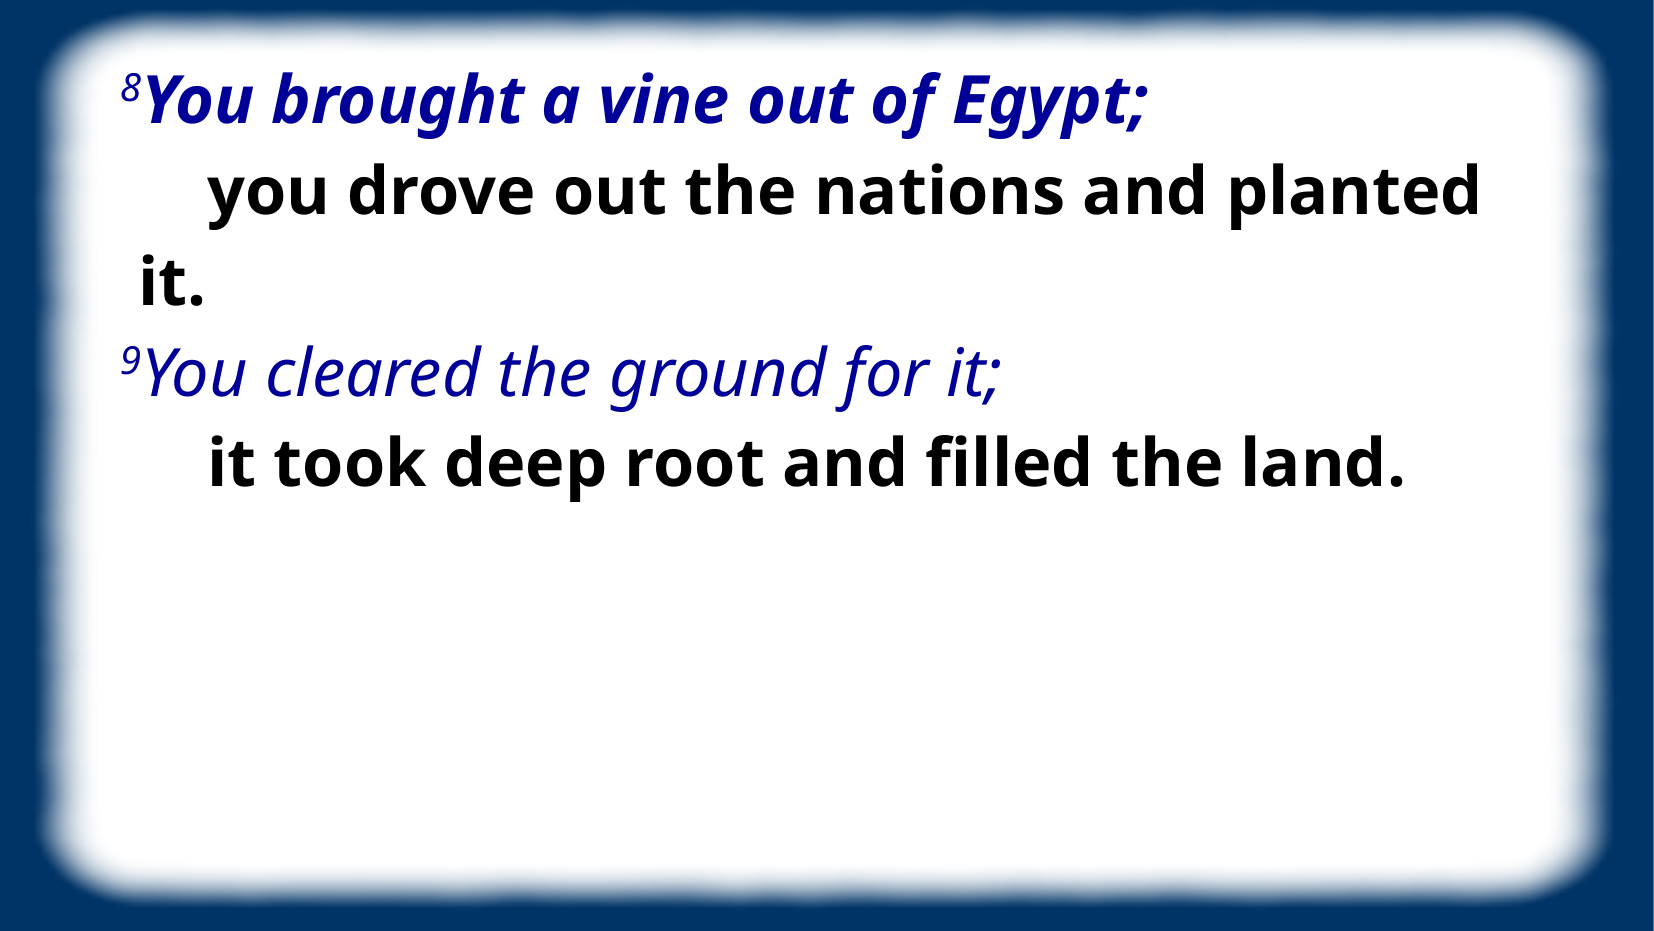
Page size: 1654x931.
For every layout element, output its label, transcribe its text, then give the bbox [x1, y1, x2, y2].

picture [0, 0, 1654, 931]
text_box 8You brought a vine out of Egypt; you drove out the nations and planted it. 9You cleared the ground for it; it took deep root and filled the land. [105, 45, 1516, 415]
